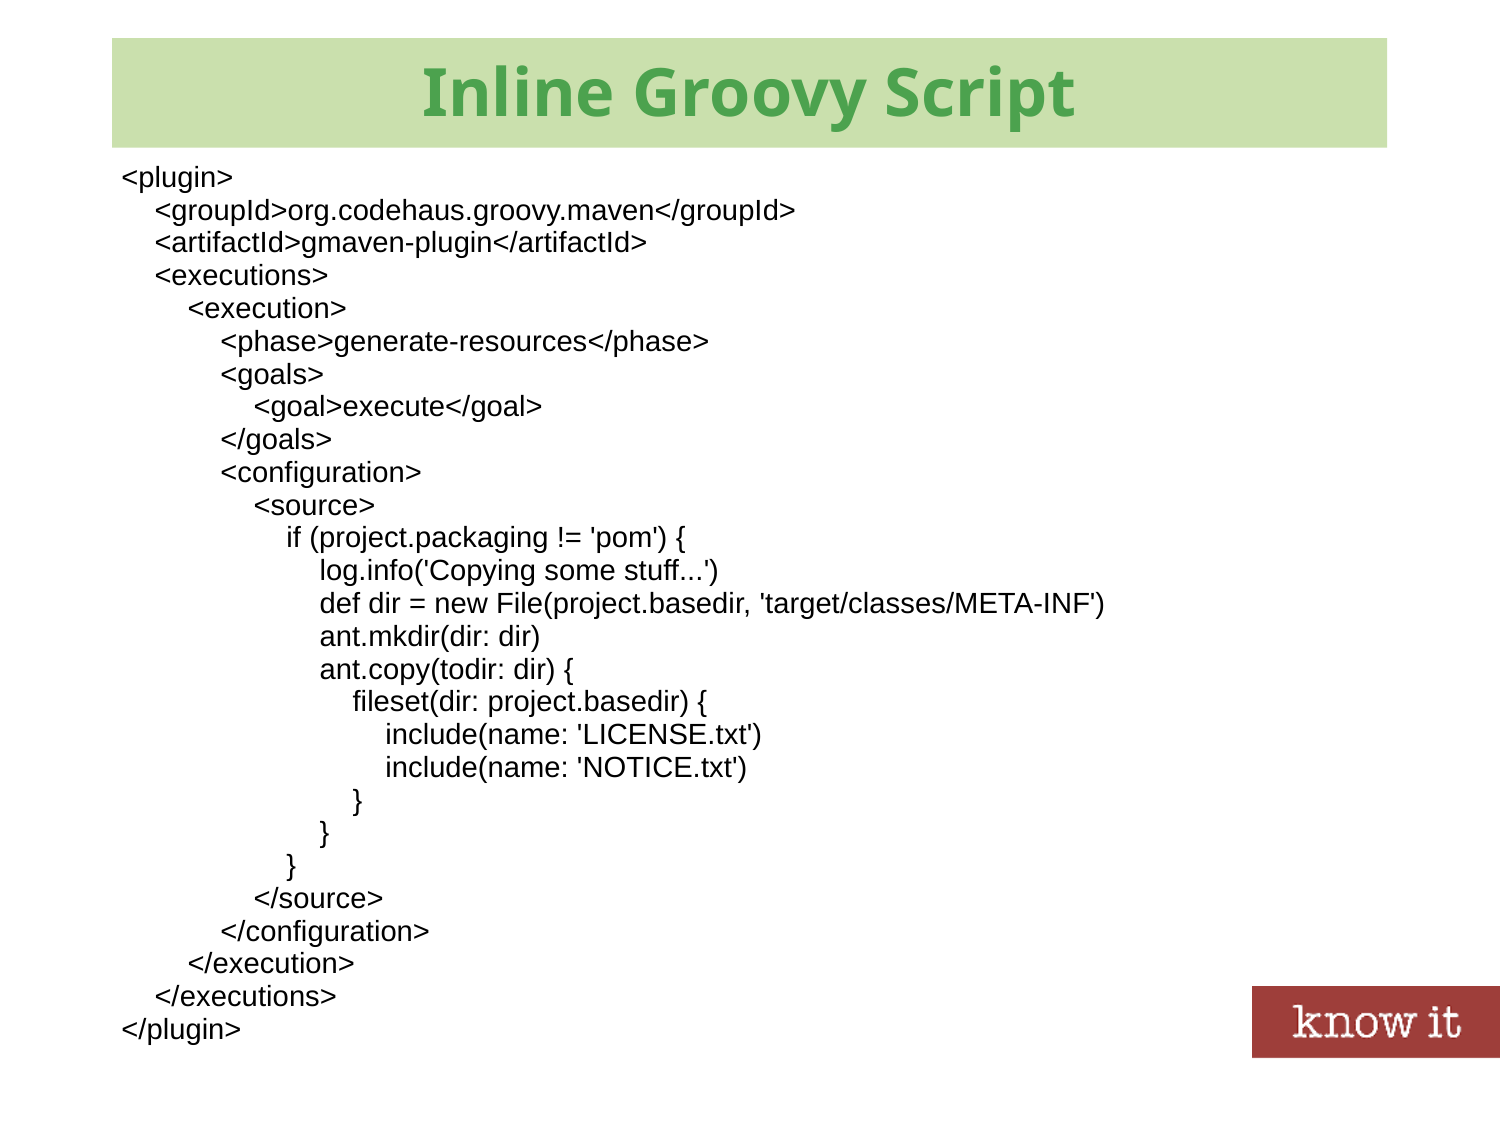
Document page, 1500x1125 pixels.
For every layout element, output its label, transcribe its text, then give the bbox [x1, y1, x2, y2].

text_box Inline Groovy Script [112, 38, 1388, 148]
picture [1394, 986, 1500, 1058]
text_box <plugin> <groupId>org.codehaus.groovy.maven</groupId> <artifactId>gmaven-plugin</artifactId> <executions> <execution> <phase>generate-resources</phase> <goals> <goal>execute</goal> </goals> <configuration> <source> if (project.packaging != 'pom') { log.info('Copying some stuff...') def dir = new File(project.basedir, 'target/classes/META-INF') ant.mkdir(dir: dir) ant.copy(todir: dir) { fileset(dir: project.basedir) { include(name: 'LICENSE.txt') include(name: 'NOTICE.txt') } } } </source> </configuration> </execution> </executions> </plugin> [106, 153, 1394, 1085]
